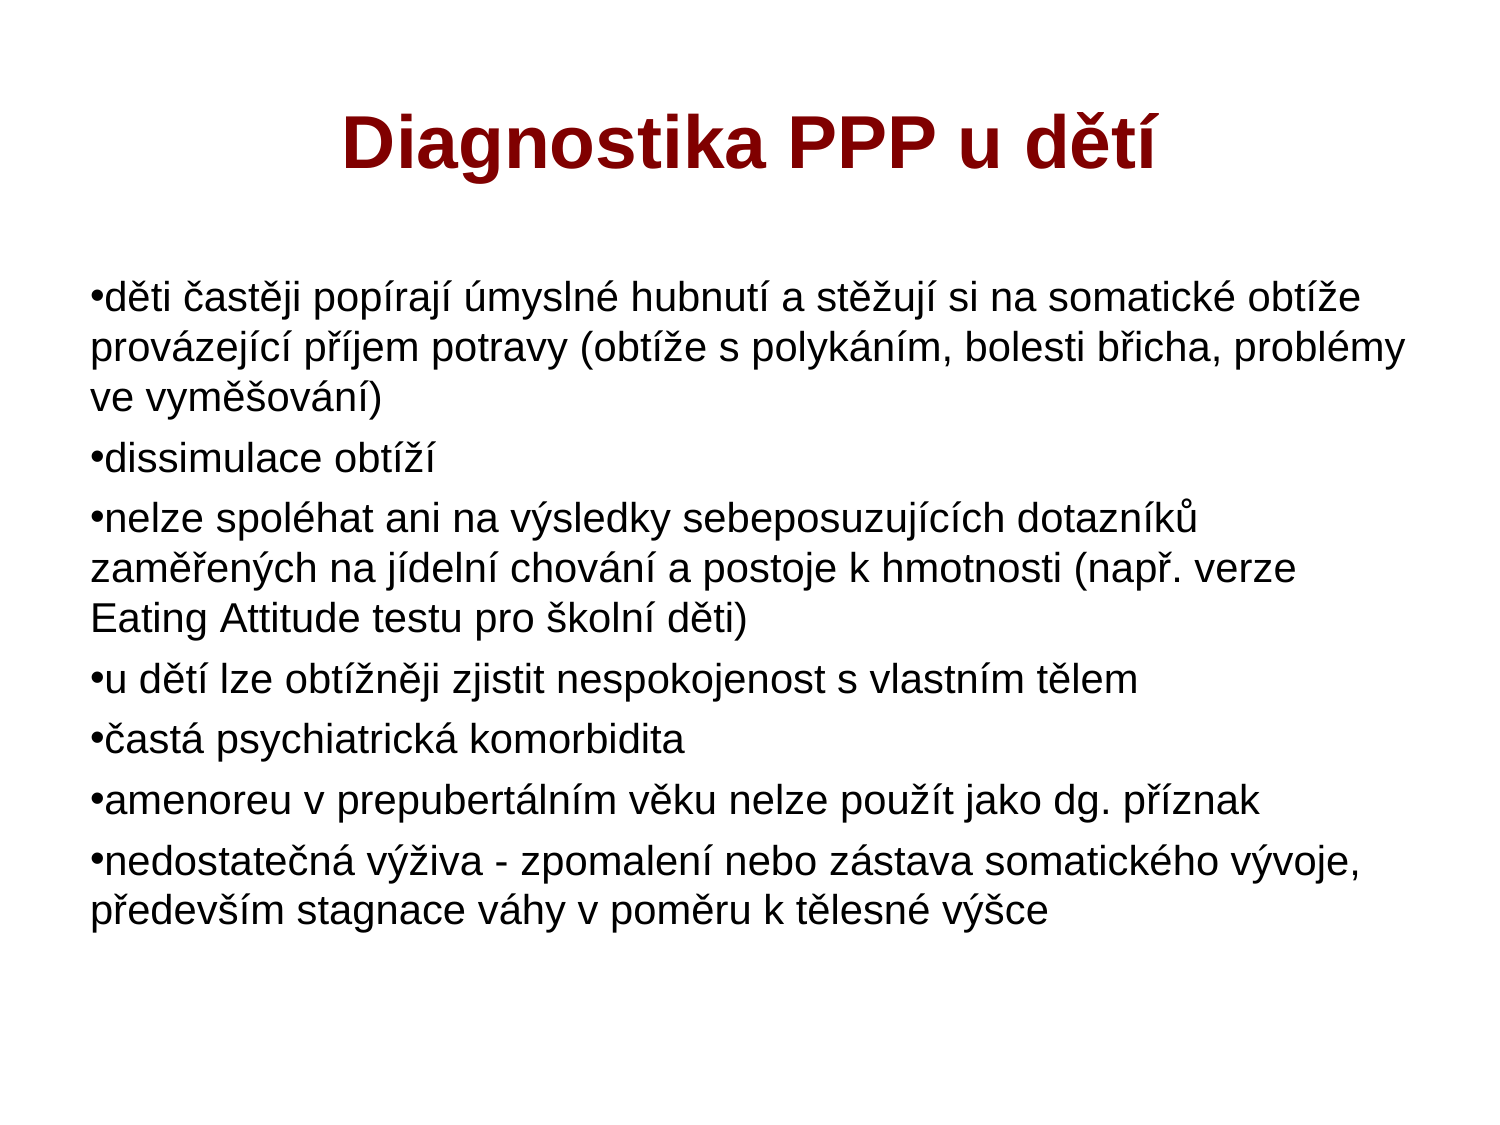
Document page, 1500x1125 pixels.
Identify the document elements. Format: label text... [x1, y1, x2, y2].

title Diagnostika PPP u dětí [75, 45, 1426, 233]
list děti častěji popírají úmyslné hubnutí a stěžují si na somatické obtíže provázející příjem potravy (obtíže s polykáním, bolesti břicha, problémy ve vyměšování) dissimulace obtíží nelze spoléhat ani na výsledky sebeposuzujících dotazníků zaměřených na jídelní chování a postoje k hmotnosti (např. verze Eating Attitude testu pro školní děti) u dětí lze obtížněji zjistit nespokojenost s vlastním tělem častá psychiatrická komorbidita amenoreu v prepubertálním věku nelze použít jako dg. příznak nedostatečná výživa - zpomalení nebo zástava somatického vývoje, především stagnace váhy v poměru k tělesné výšce [75, 262, 1426, 1005]
